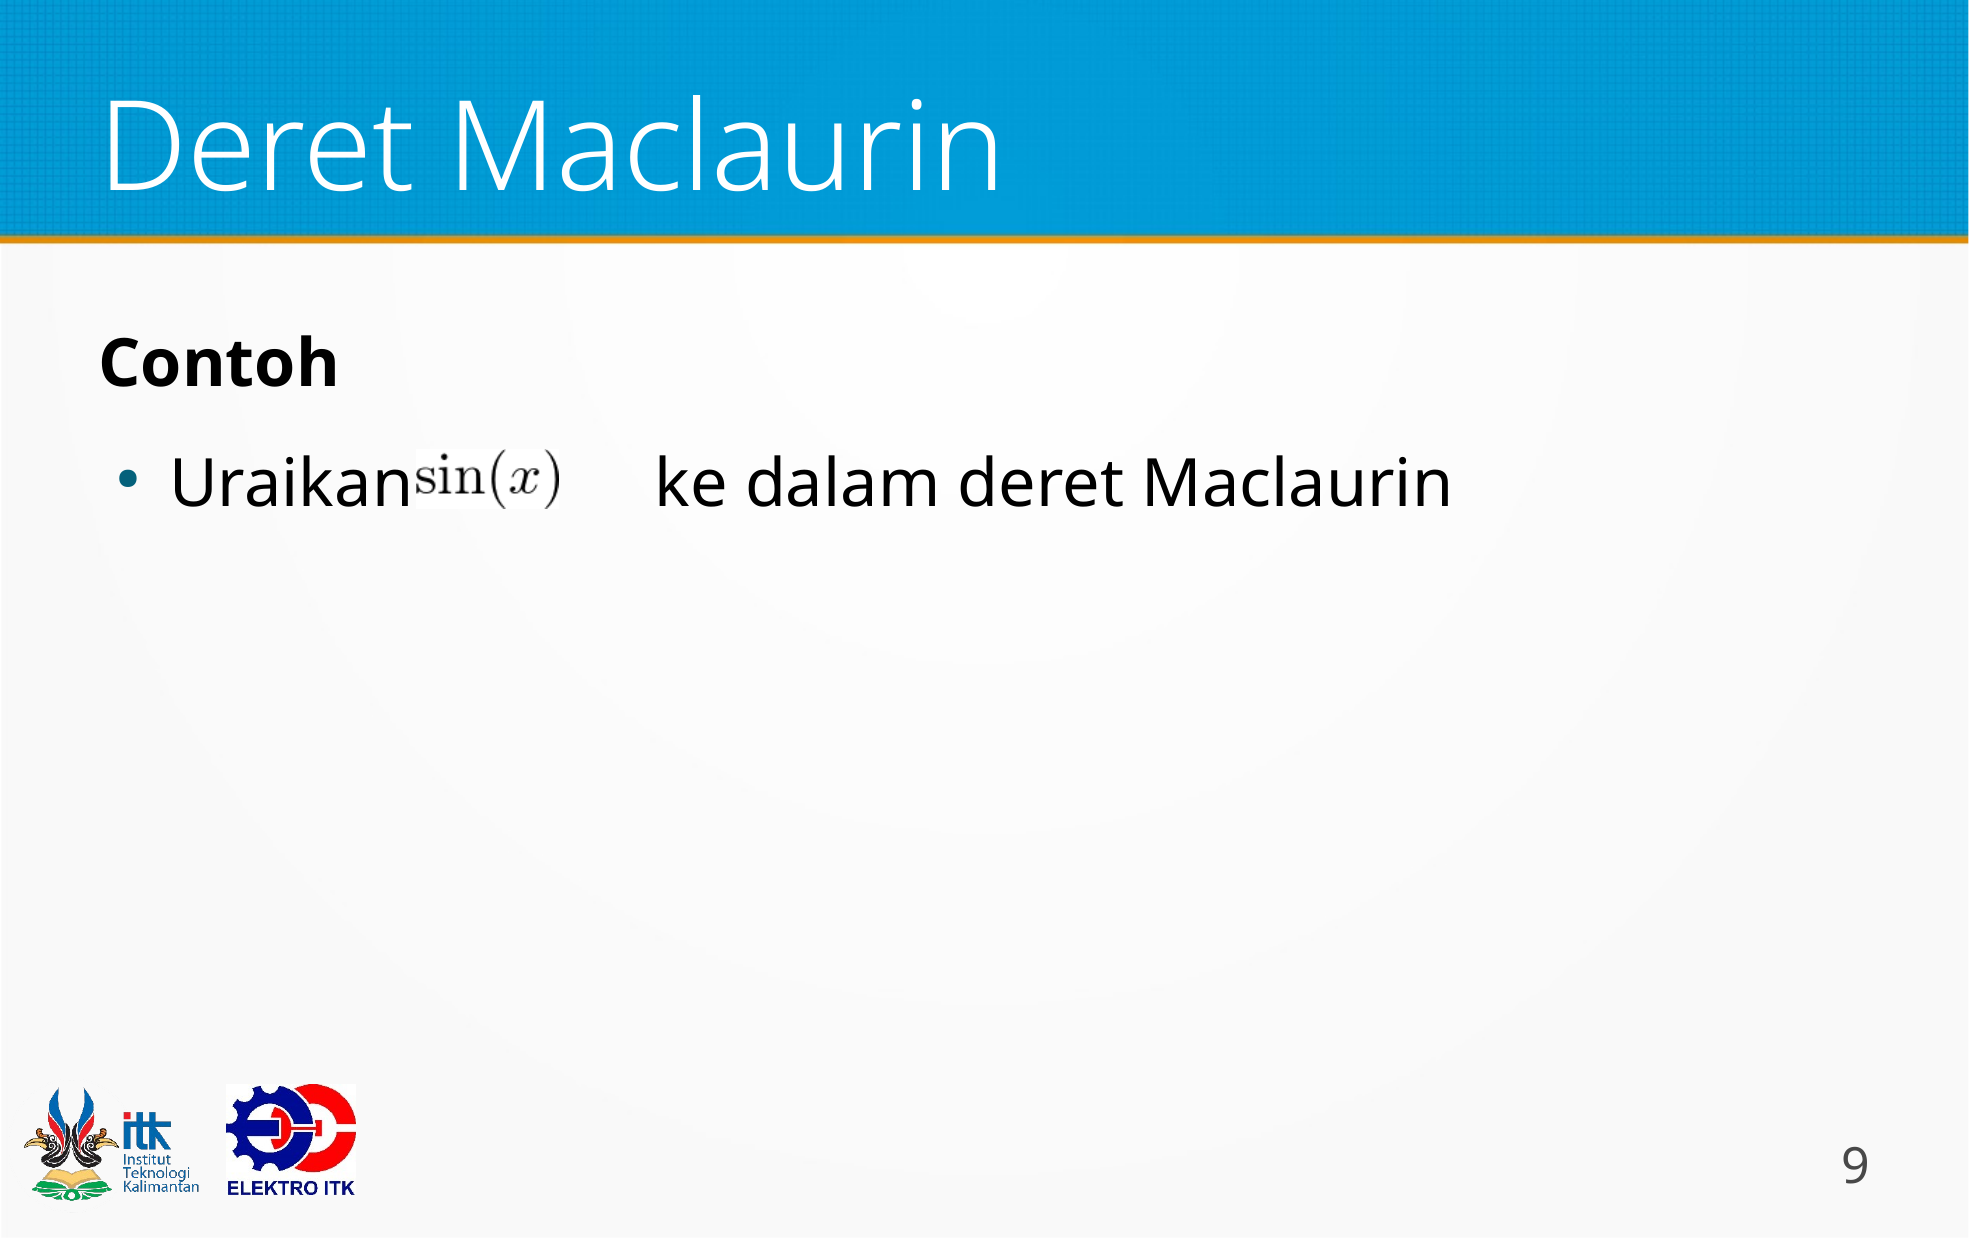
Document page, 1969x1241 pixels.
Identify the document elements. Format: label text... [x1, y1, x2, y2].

picture [0, 233, 1969, 1241]
list Contoh Uraikan ke dalam deret Maclaurin [98, 315, 1861, 1081]
title Deret Maclaurin [98, 19, 1870, 227]
